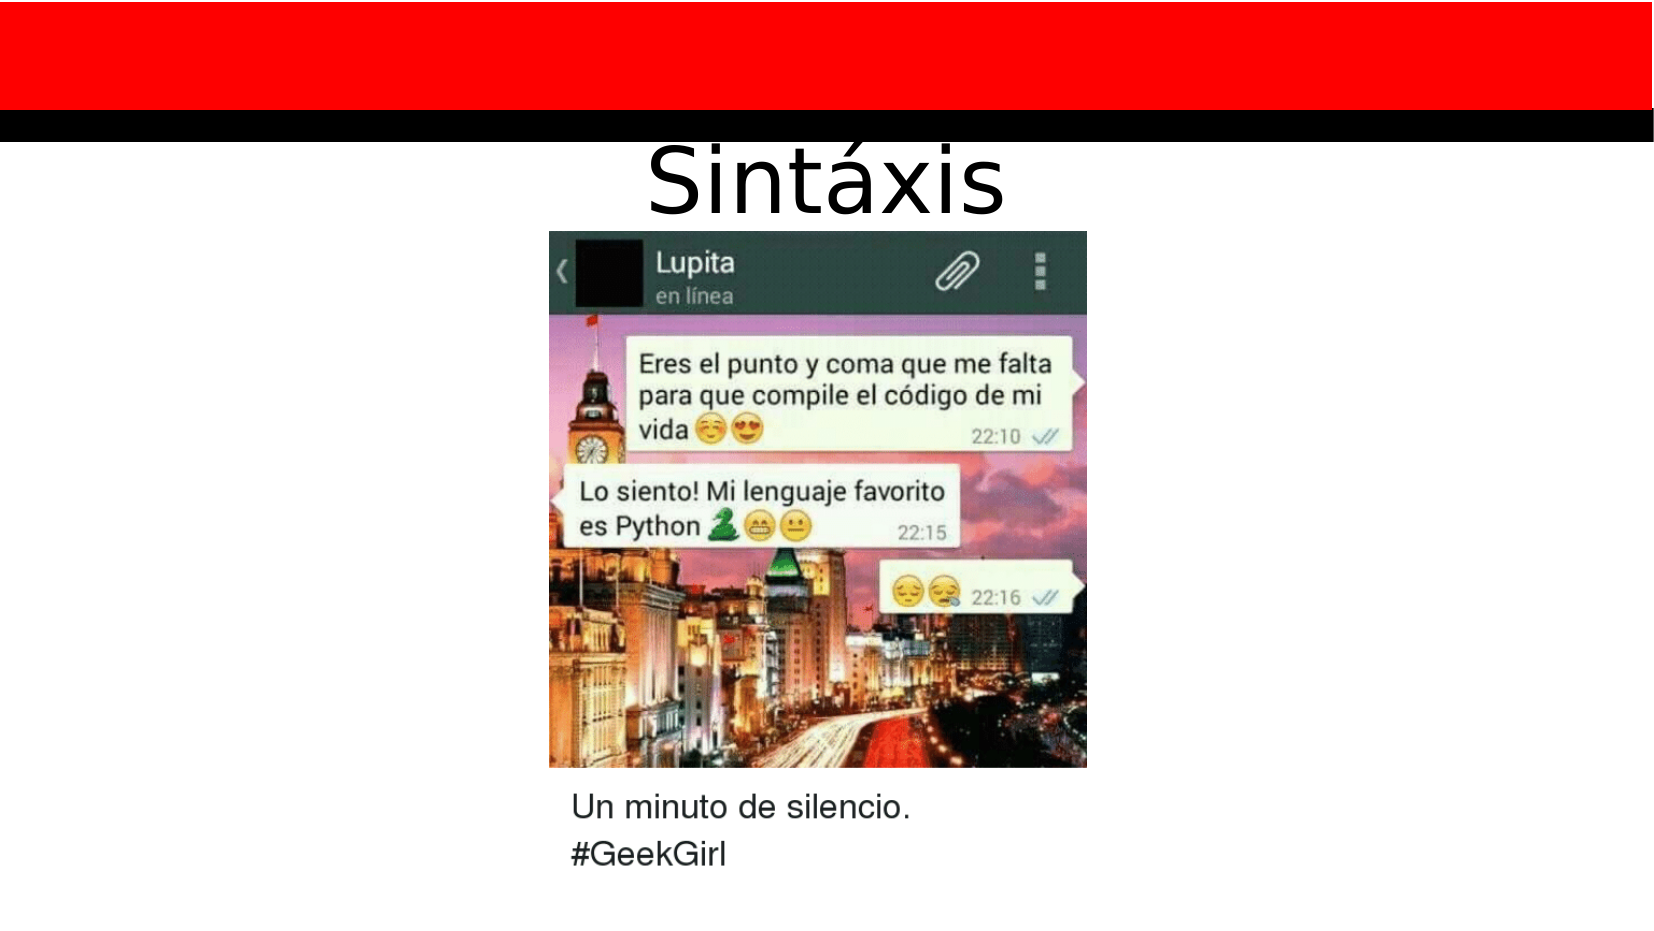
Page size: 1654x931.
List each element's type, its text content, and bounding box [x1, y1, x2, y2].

title Sintáxis [82, 87, 1571, 278]
picture [0, 0, 1654, 931]
